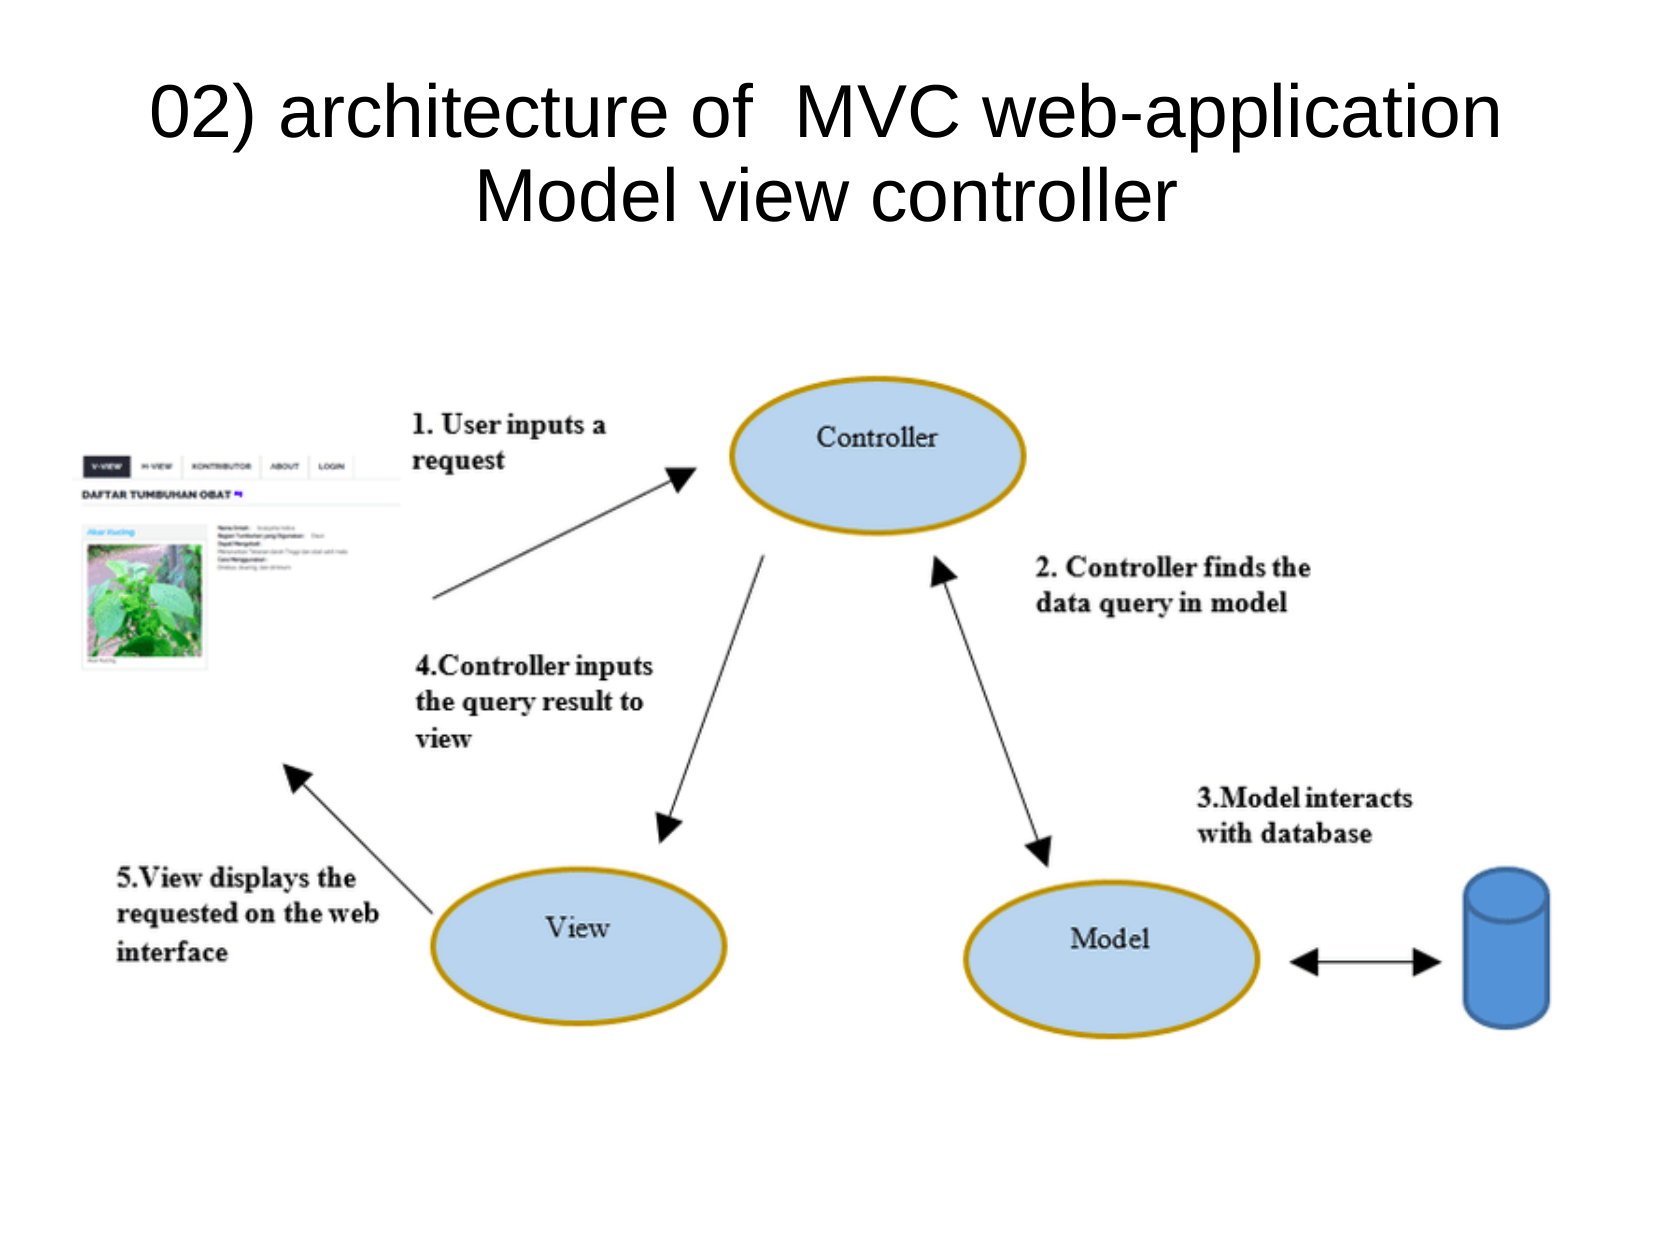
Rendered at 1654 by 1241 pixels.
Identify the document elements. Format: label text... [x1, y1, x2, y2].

title 02) architecture of MVC web-application Model view controller [82, 0, 1571, 307]
picture [35, 354, 1623, 1075]
